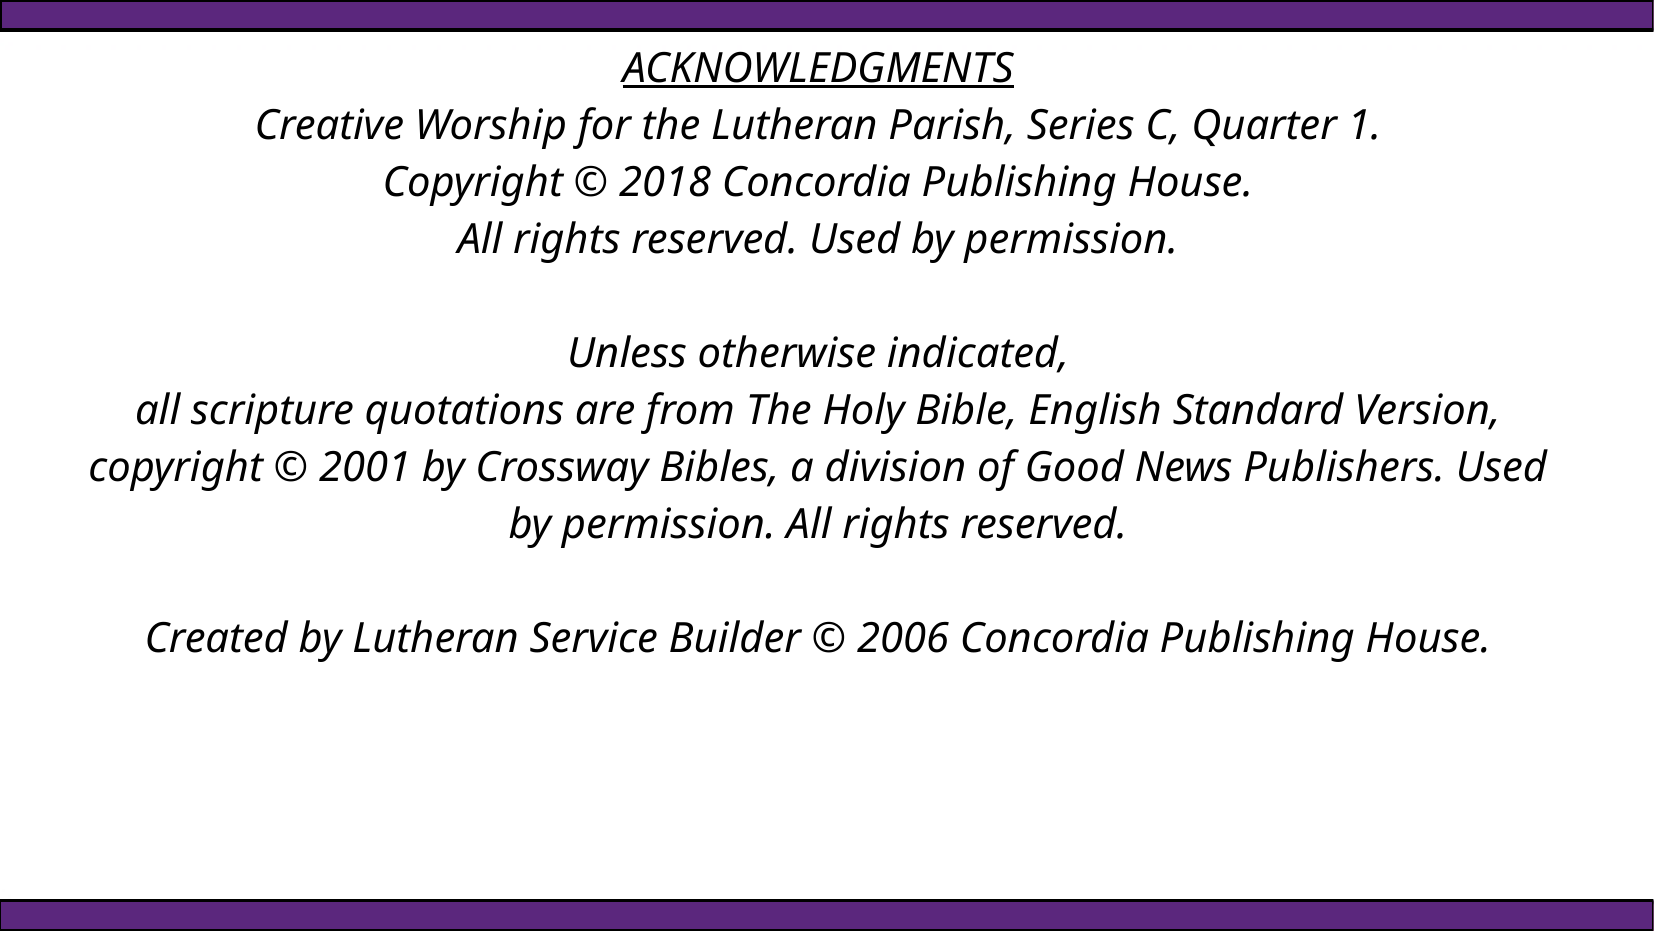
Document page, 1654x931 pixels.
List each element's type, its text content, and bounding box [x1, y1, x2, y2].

text_box [0, 0, 1654, 31]
picture [0, 31, 1654, 900]
text_box ACKNOWLEDGMENTS Creative Worship for the Lutheran Parish, Series C, Quarter 1. Copyright © 2018 Concordia Publishing House. All rights reserved. Used by permission. Unless otherwise indicated, all scripture quotations are from The Holy Bible, English Standard Version, copyright © 2001 by Crossway Bibles, a division of Good News Publishers. Used by permission. All rights reserved. Created by Lutheran Service Builder © 2006 Concordia Publishing House. [60, 30, 1577, 656]
text_box [0, 900, 1654, 931]
